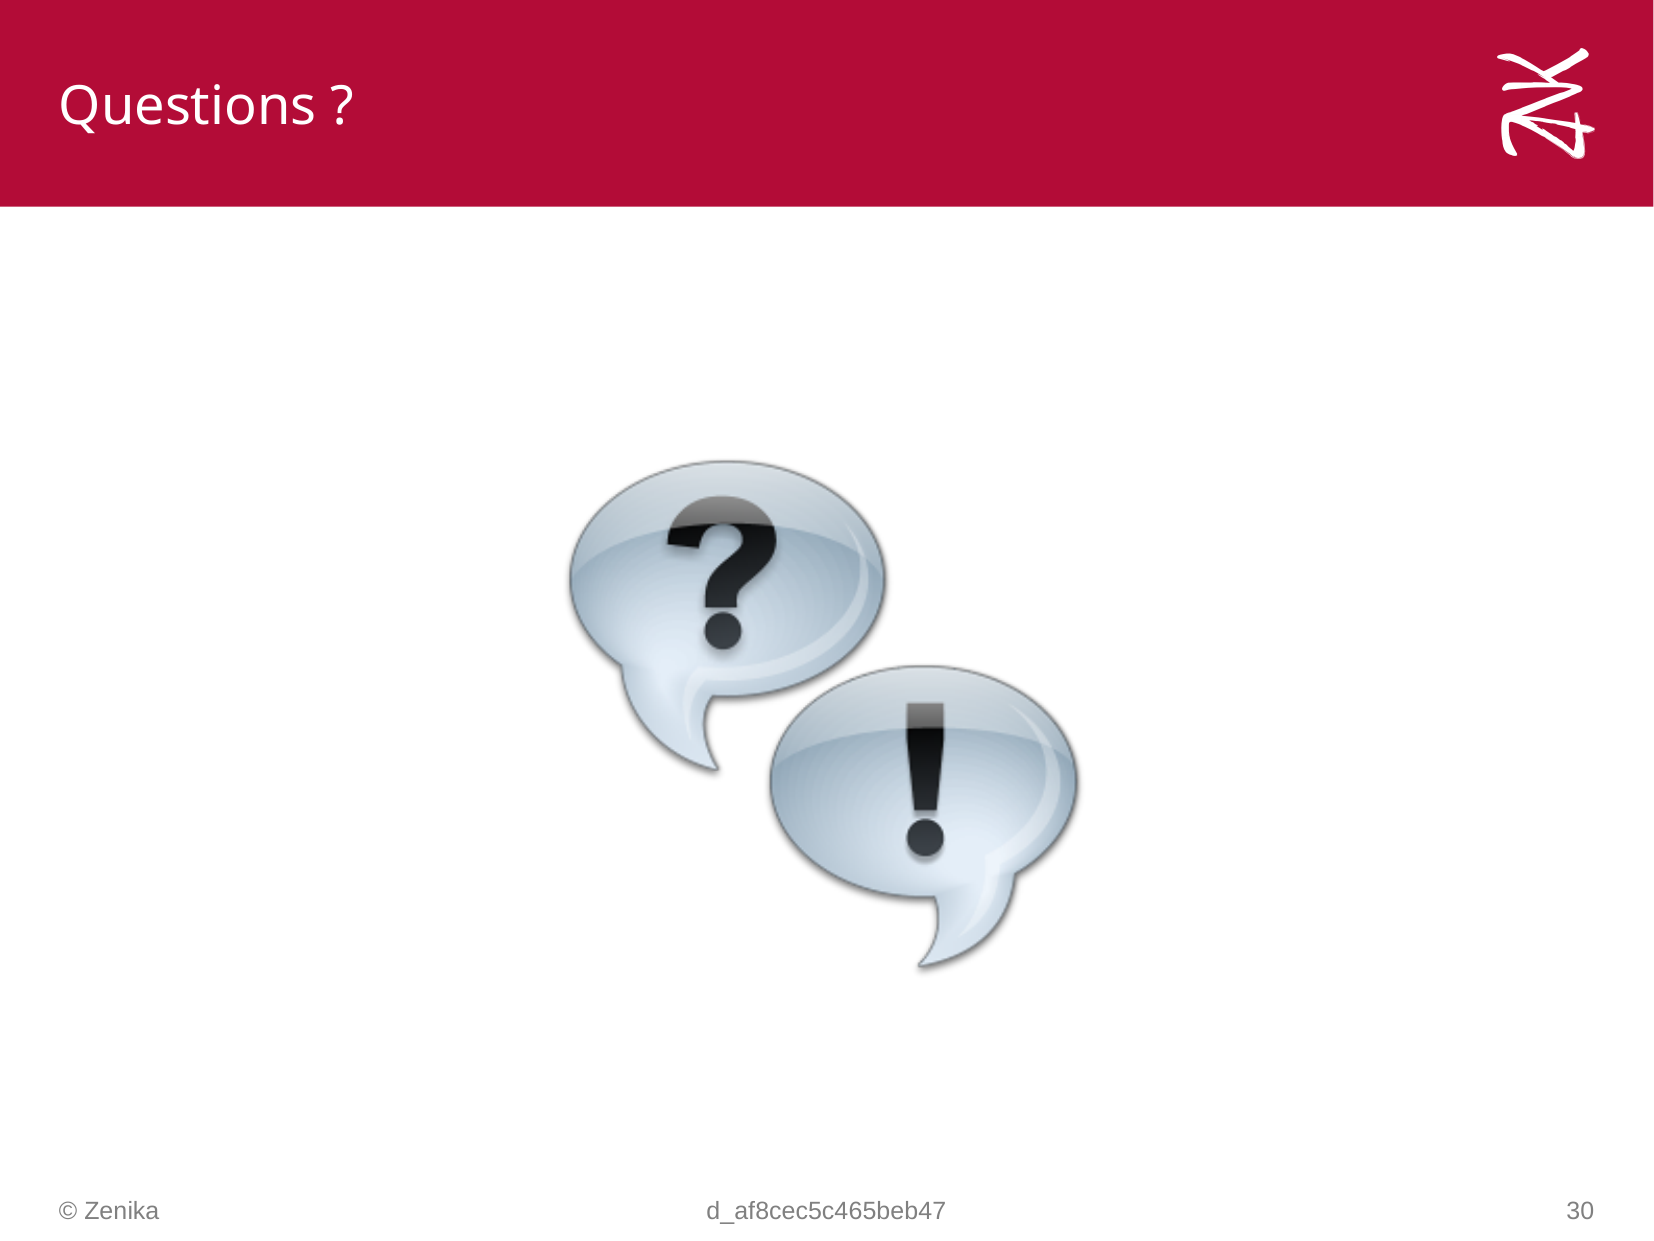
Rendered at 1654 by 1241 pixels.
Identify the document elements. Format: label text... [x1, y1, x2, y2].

title Questions ? [59, 29, 1595, 178]
picture [560, 447, 1094, 982]
